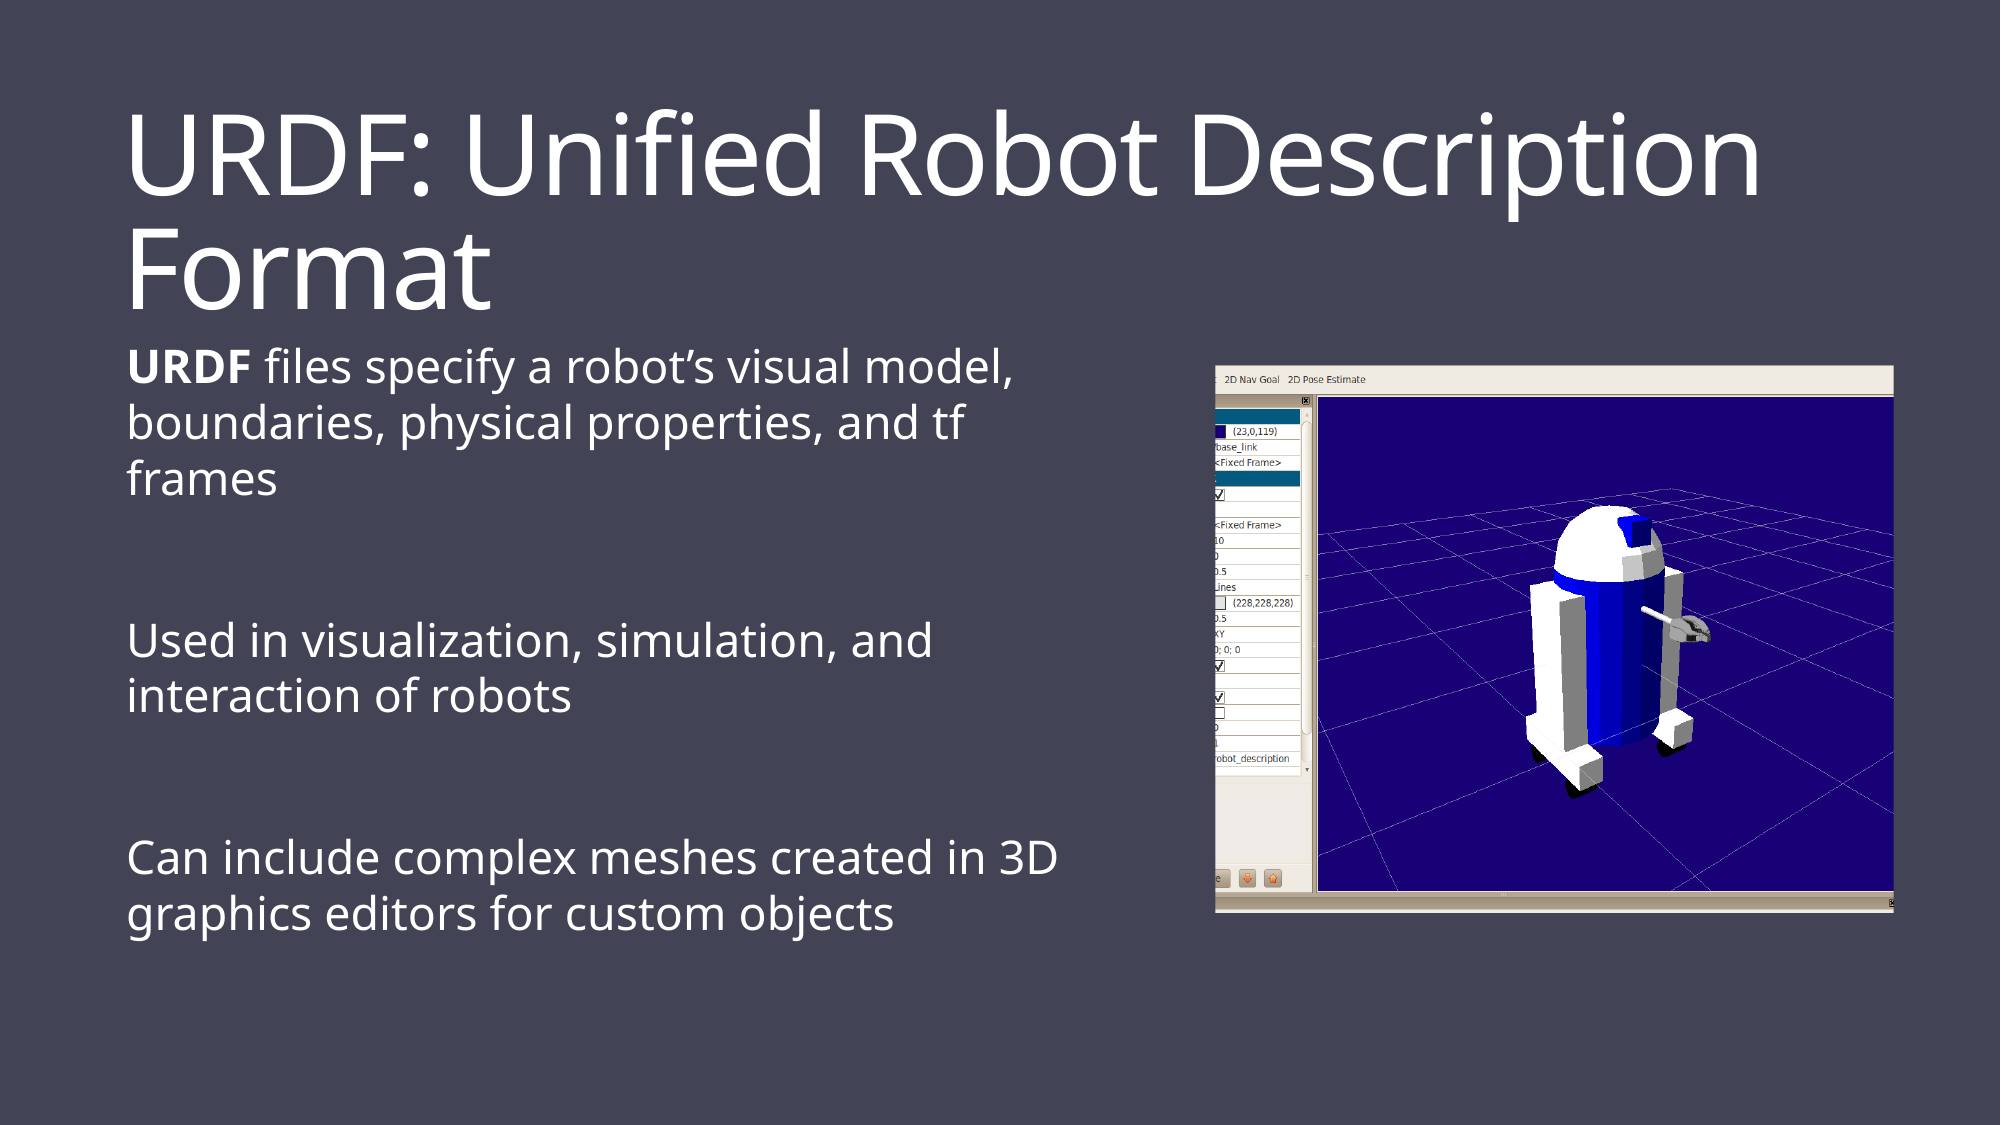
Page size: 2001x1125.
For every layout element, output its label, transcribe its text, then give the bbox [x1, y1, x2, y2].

title URDF: Unified Robot Description Format [107, 81, 1875, 354]
text_box URDF files specify a robot’s visual model, boundaries, physical properties, and tf frames Used in visualization, simulation, and interaction of robots Can include complex meshes created in 3D graphics editors for custom objects [110, 329, 1140, 948]
picture [1215, 365, 1894, 913]
